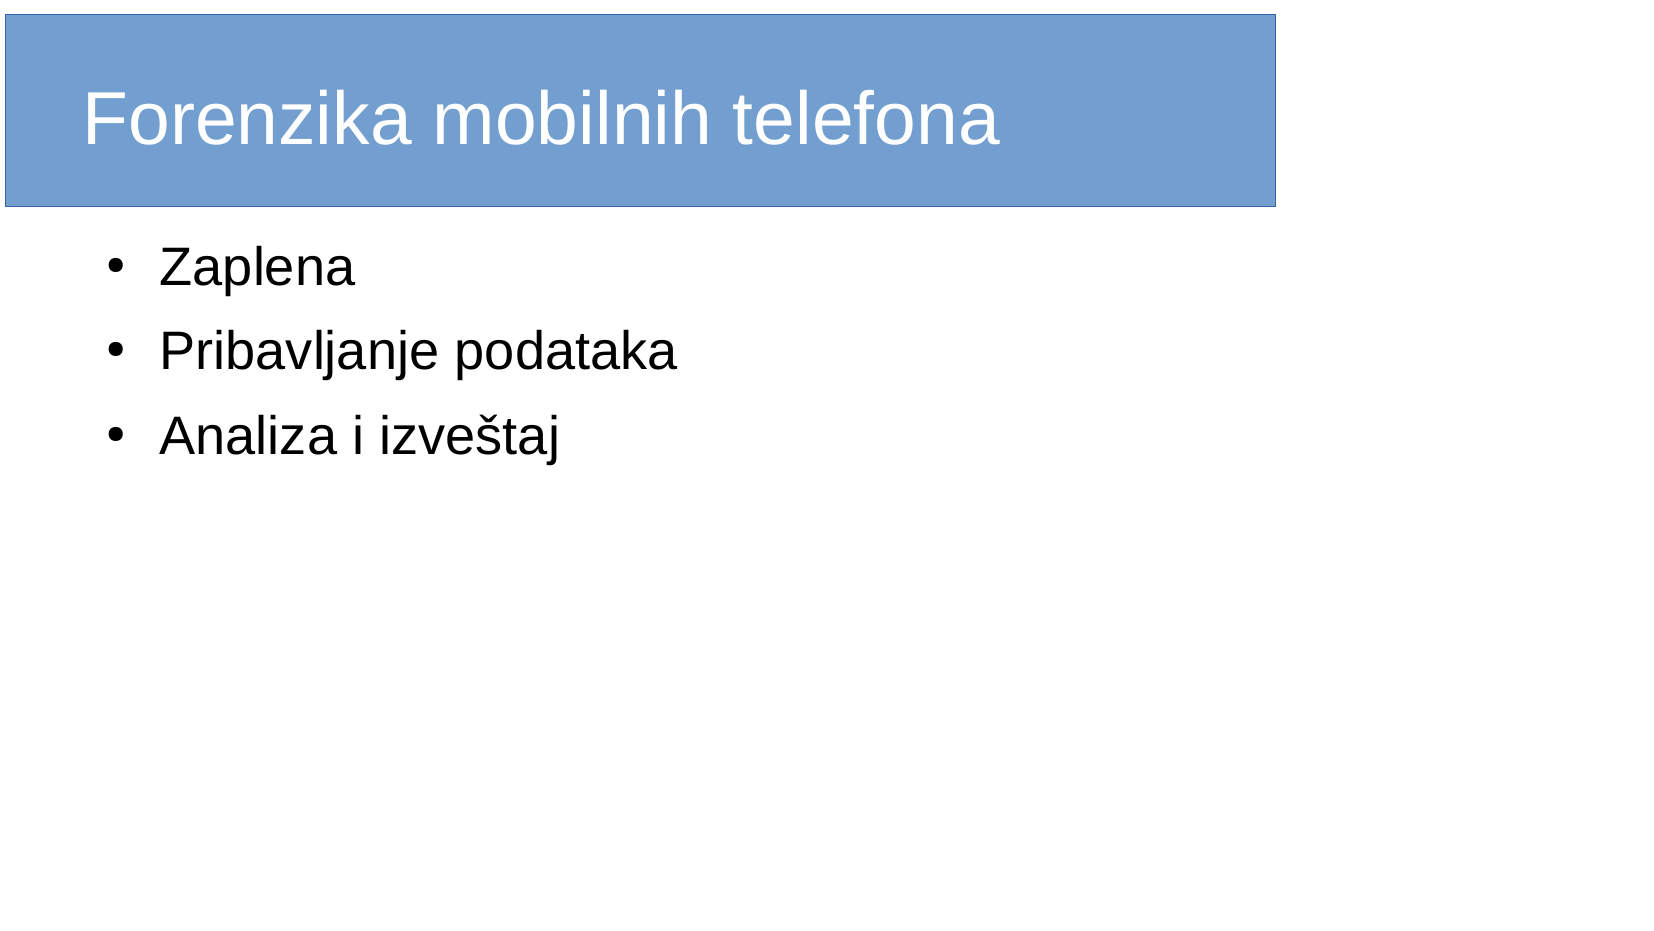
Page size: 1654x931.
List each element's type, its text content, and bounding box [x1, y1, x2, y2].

title Forenzika mobilnih telefona [82, 44, 1235, 192]
list Zaplena Pribavljanje podataka Analiza i izveštaj [88, 236, 1565, 798]
